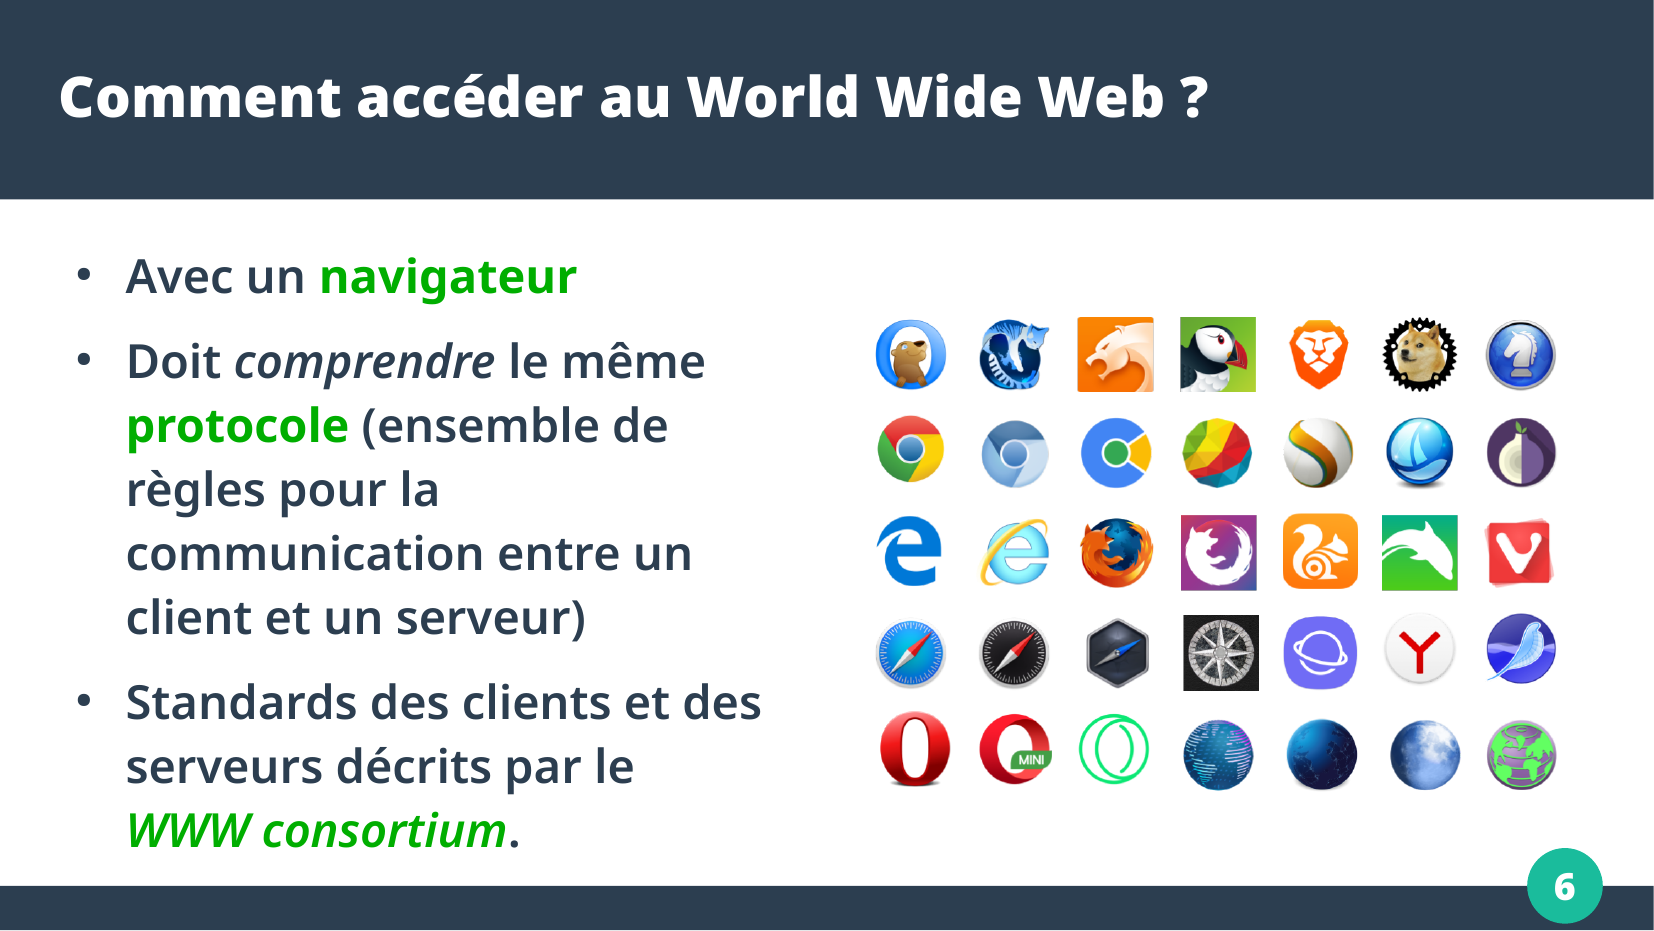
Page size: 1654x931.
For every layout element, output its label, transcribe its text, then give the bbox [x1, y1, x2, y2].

list Avec un navigateur Doit comprendre le même protocole (ensemble de règles pour la communication entre un client et un serveur) Standards des clients et des serveurs décrits par le WWW consortium. [59, 243, 809, 864]
title Comment accéder au World Wide Web ? [59, 37, 1595, 155]
picture [845, 298, 1595, 809]
